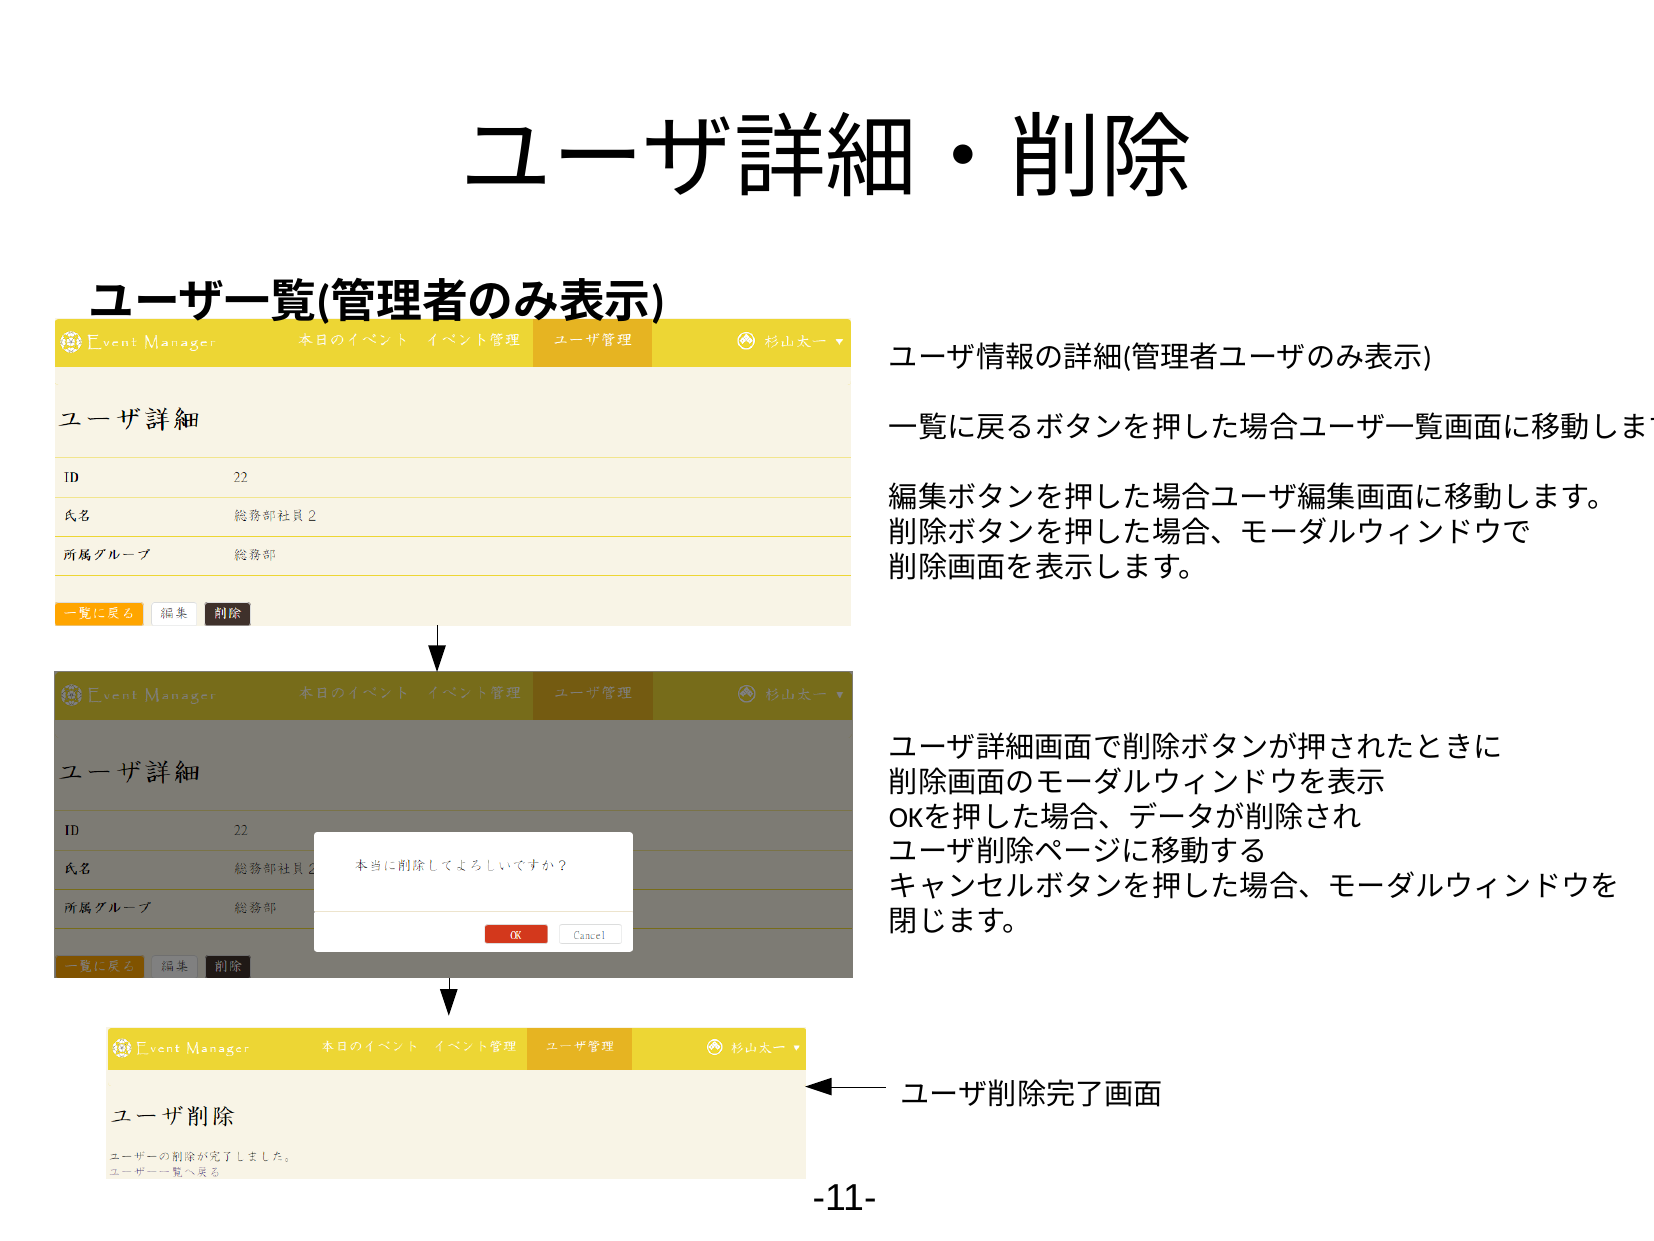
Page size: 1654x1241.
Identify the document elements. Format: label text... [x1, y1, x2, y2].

picture [106, 1027, 806, 1179]
text_box ユーザ一覧(管理者のみ表示) [73, 256, 792, 364]
picture [55, 318, 851, 626]
title ユーザ詳細・削除 [82, 49, 1571, 257]
picture [54, 671, 853, 978]
text_box ユーザ詳細画面で削除ボタンが押されたときに 削除画面のモーダルウィンドウを表示 OKを押した場合、データが削除され ユーザ削除ページに移動する キャンセルボタンを押した場合、モーダルウィンドウを 閉じます。 [874, 720, 1635, 945]
text_box -11- [0, 1169, 1654, 1227]
text_box ユーザ情報の詳細(管理者ユーザのみ表示) 一覧に戻るボタンを押した場合ユーザ一覧画面に移動します 編集ボタンを押した場合ユーザ編集画面に移動します。 削除ボタンを押した場合、モーダルウィンドウで 削除画面を表示します。 [874, 331, 1654, 590]
text_box ユーザ削除完了画面 [885, 1062, 1177, 1108]
